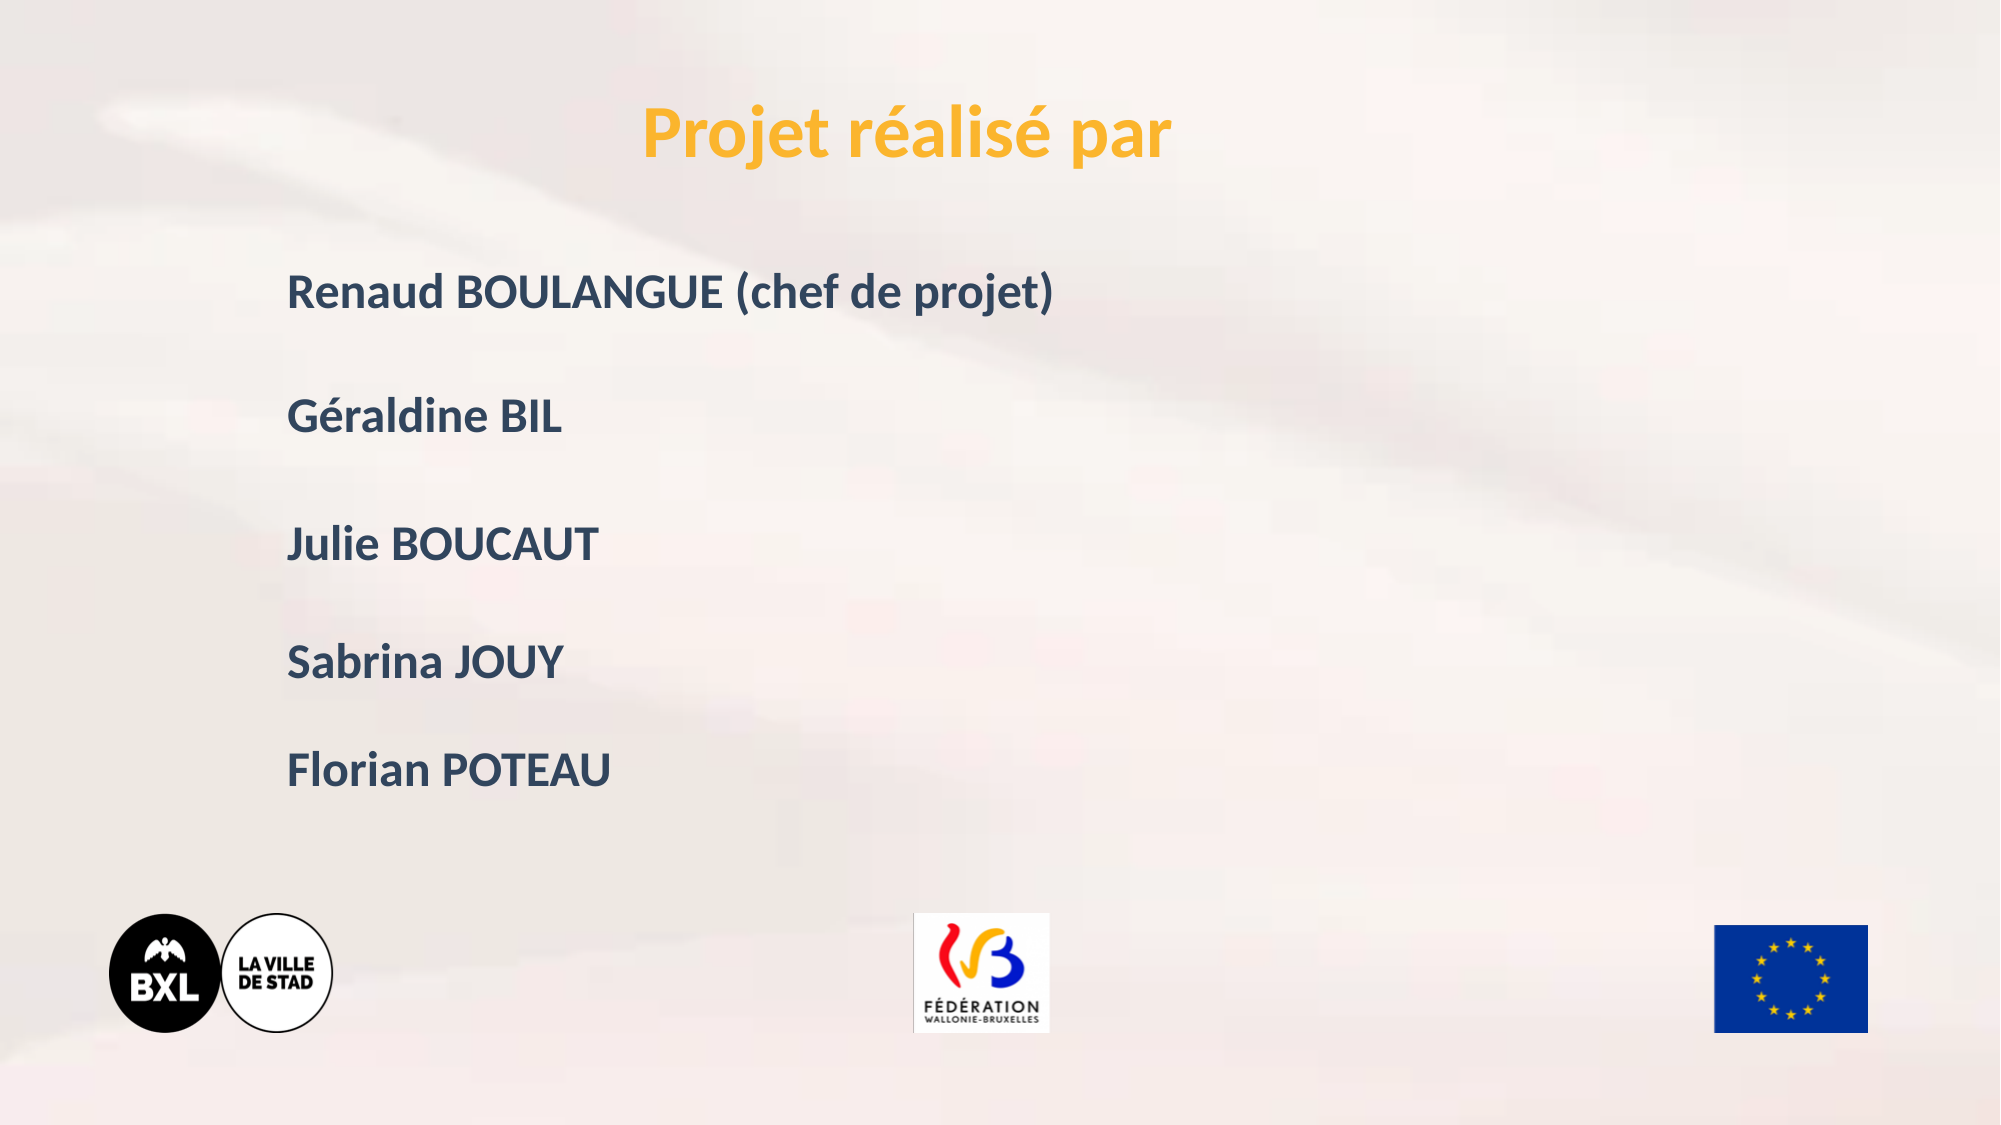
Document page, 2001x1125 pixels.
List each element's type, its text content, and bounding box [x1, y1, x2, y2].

text_box Florian POTEAU [272, 729, 1272, 805]
text_box Géraldine BIL [272, 375, 1272, 451]
text_box Renaud BOULANGUE (chef de projet) [272, 251, 1272, 328]
text_box Sabrina JOUY [272, 620, 1272, 697]
text_box Projet réalisé par [627, 75, 1627, 182]
text_box Julie BOUCAUT [272, 502, 1272, 579]
picture [0, 0, 2000, 1125]
